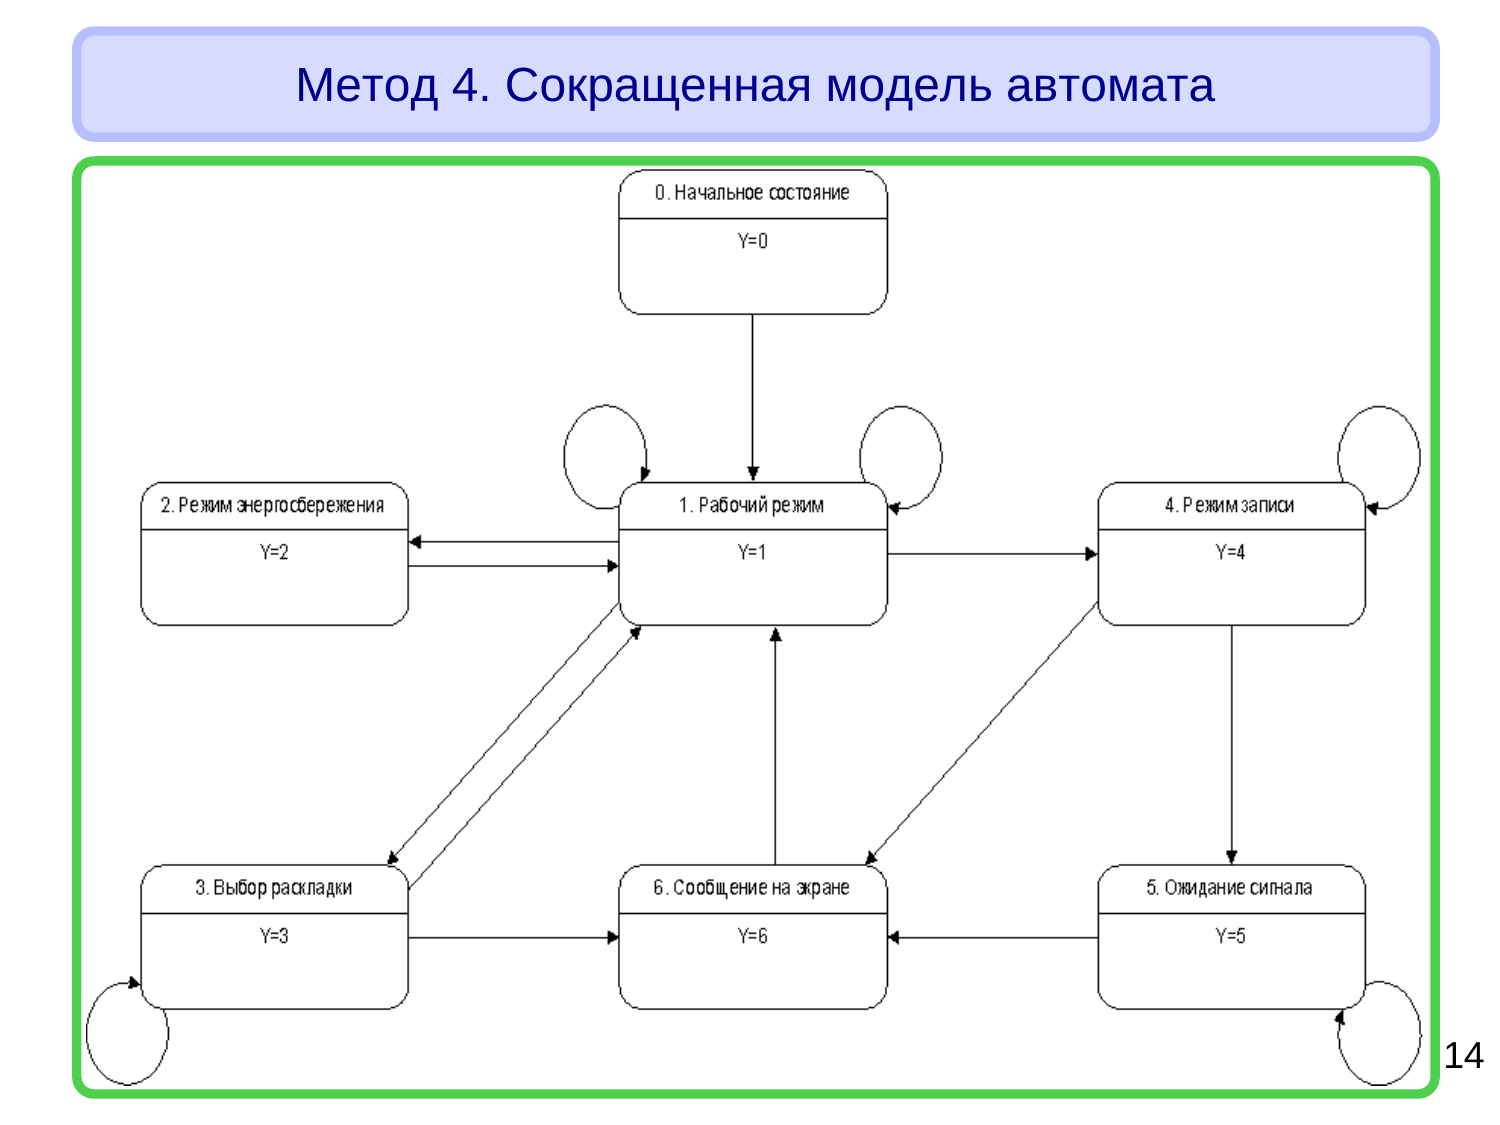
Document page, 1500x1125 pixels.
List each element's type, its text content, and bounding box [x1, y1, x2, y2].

text_box 14 [1428, 1023, 1500, 1084]
text_box Метод 4. Сокращенная модель автомата [71, 13, 1442, 152]
chart [86, 168, 1424, 1086]
